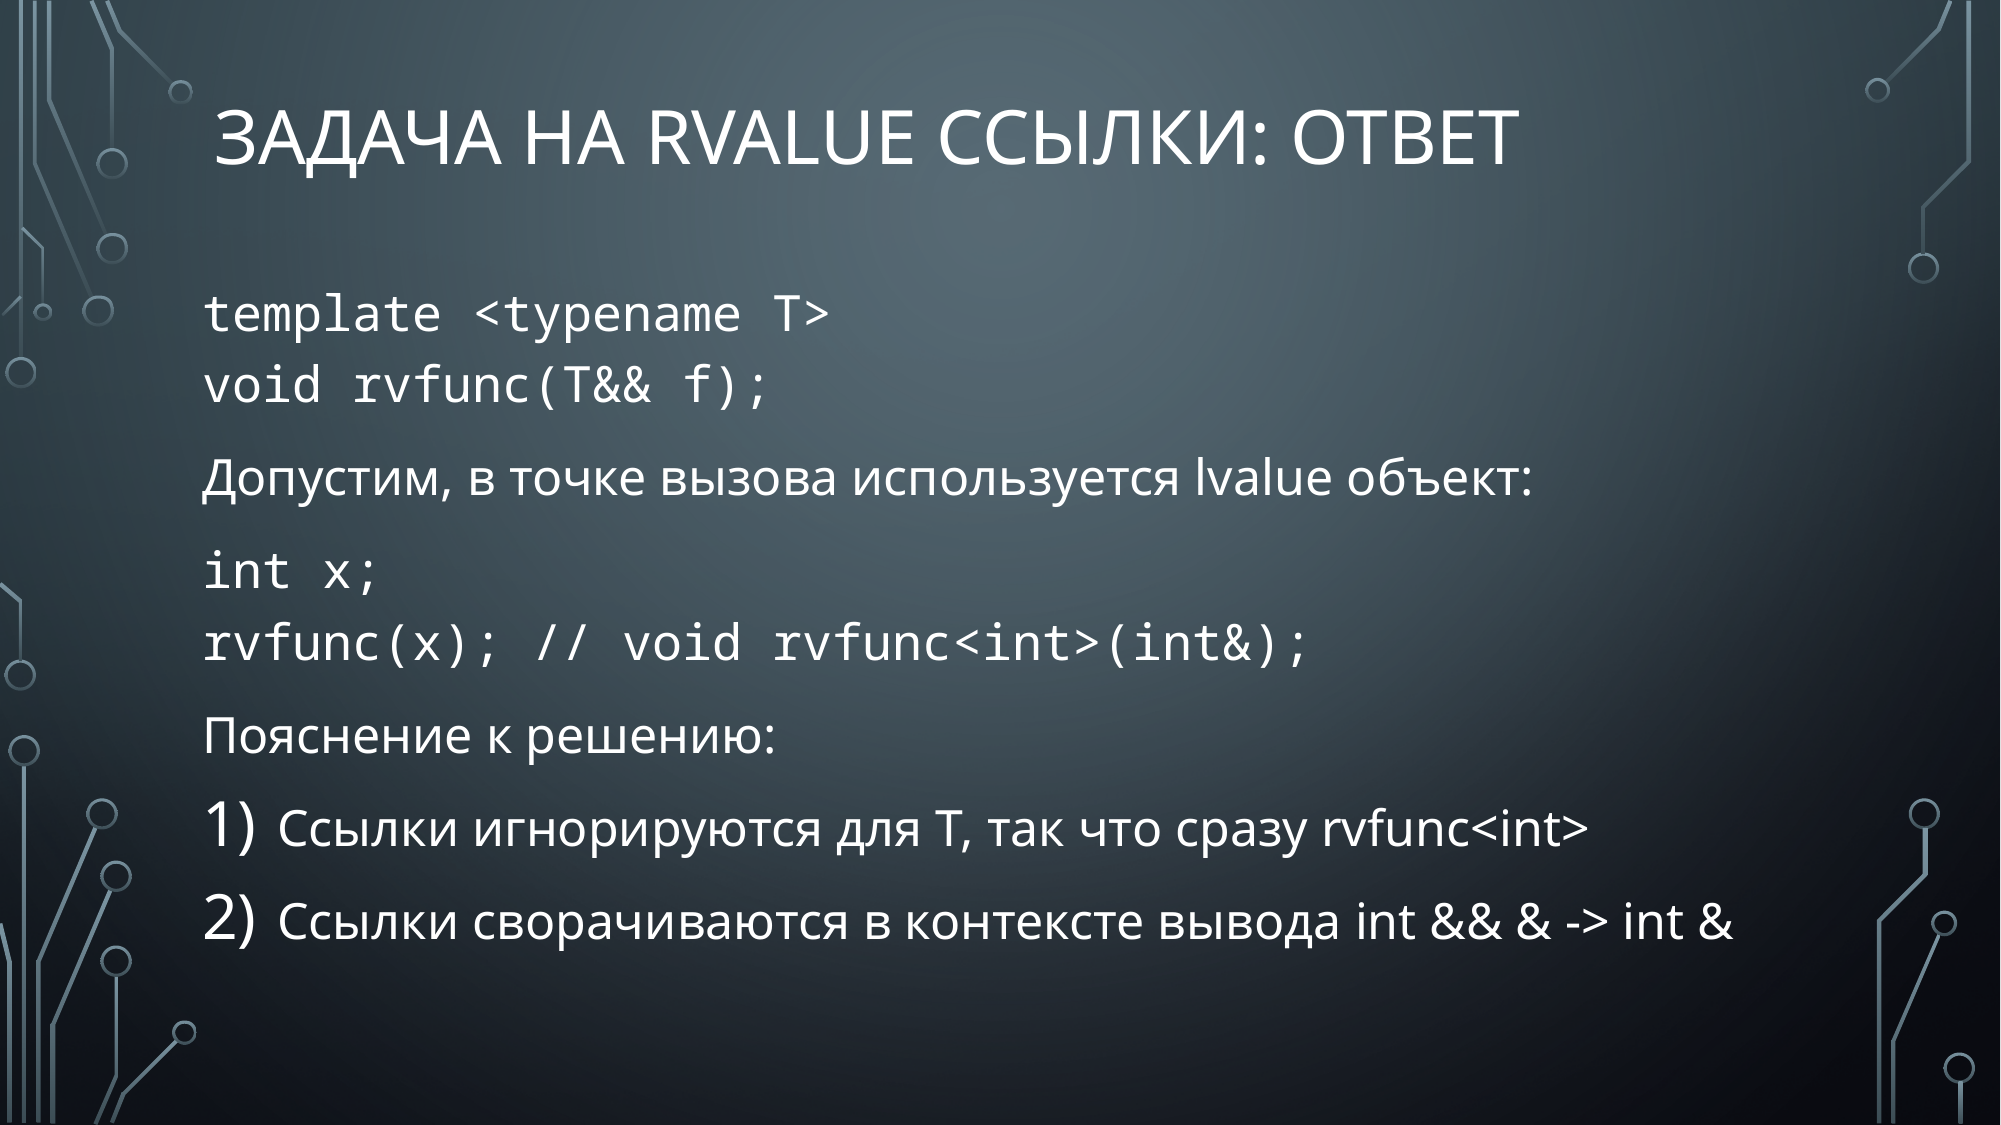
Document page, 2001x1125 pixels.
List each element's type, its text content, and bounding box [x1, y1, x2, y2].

list template <typename T> void rvfunc(T&& f); Допустим, в точке вызова используется lvalue объект: int x; rvfunc(x); // void rvfunc<int>(int&); Пояснение к решению: Ссылки игнорируются для T, так что сразу rvfunc<int> Ссылки сворачиваются в контексте вывода int && & -> int & [187, 261, 1813, 1040]
title Задача на rvalue ссылки: ответ [199, 18, 1825, 262]
